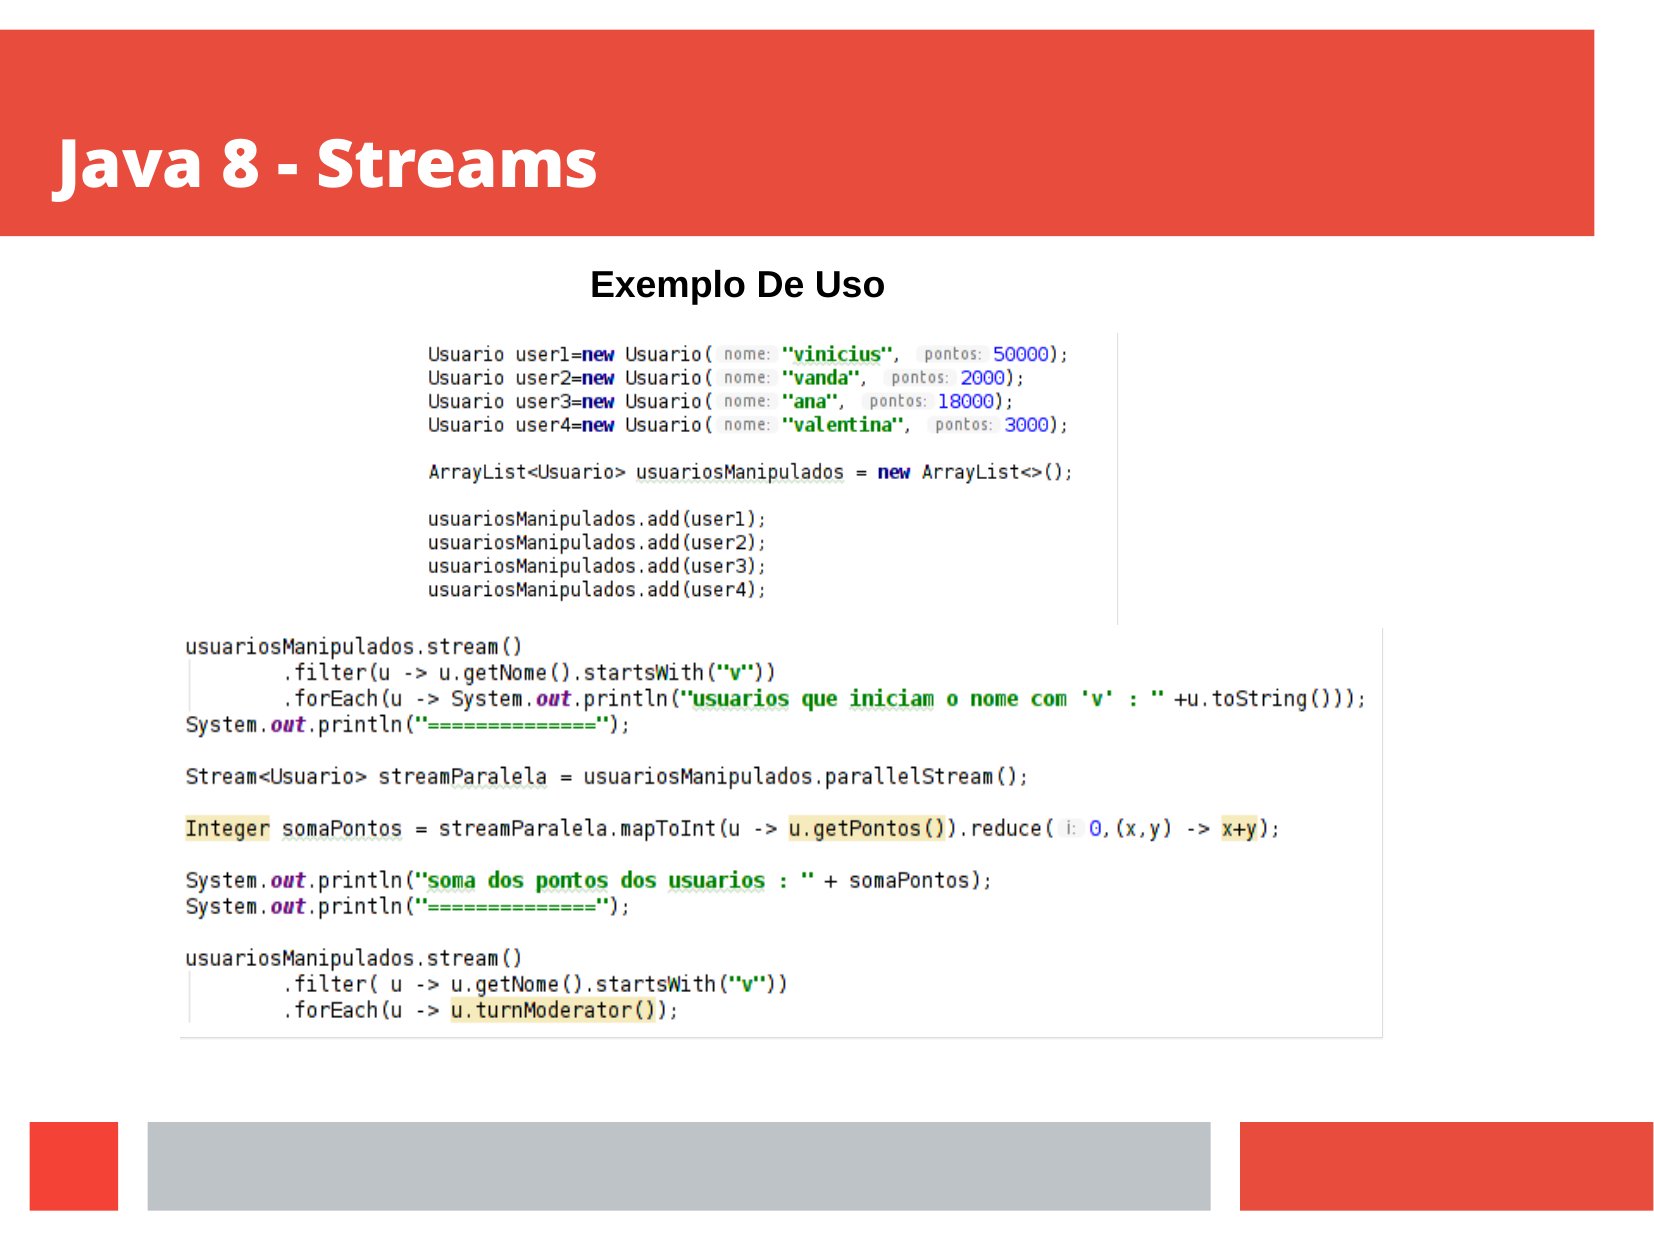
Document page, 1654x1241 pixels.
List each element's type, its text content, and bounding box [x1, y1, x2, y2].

text_box Exemplo De Uso [539, 255, 901, 313]
picture [177, 330, 1382, 1037]
list [59, 324, 1565, 1093]
title Java 8 - Streams [57, 59, 1593, 207]
